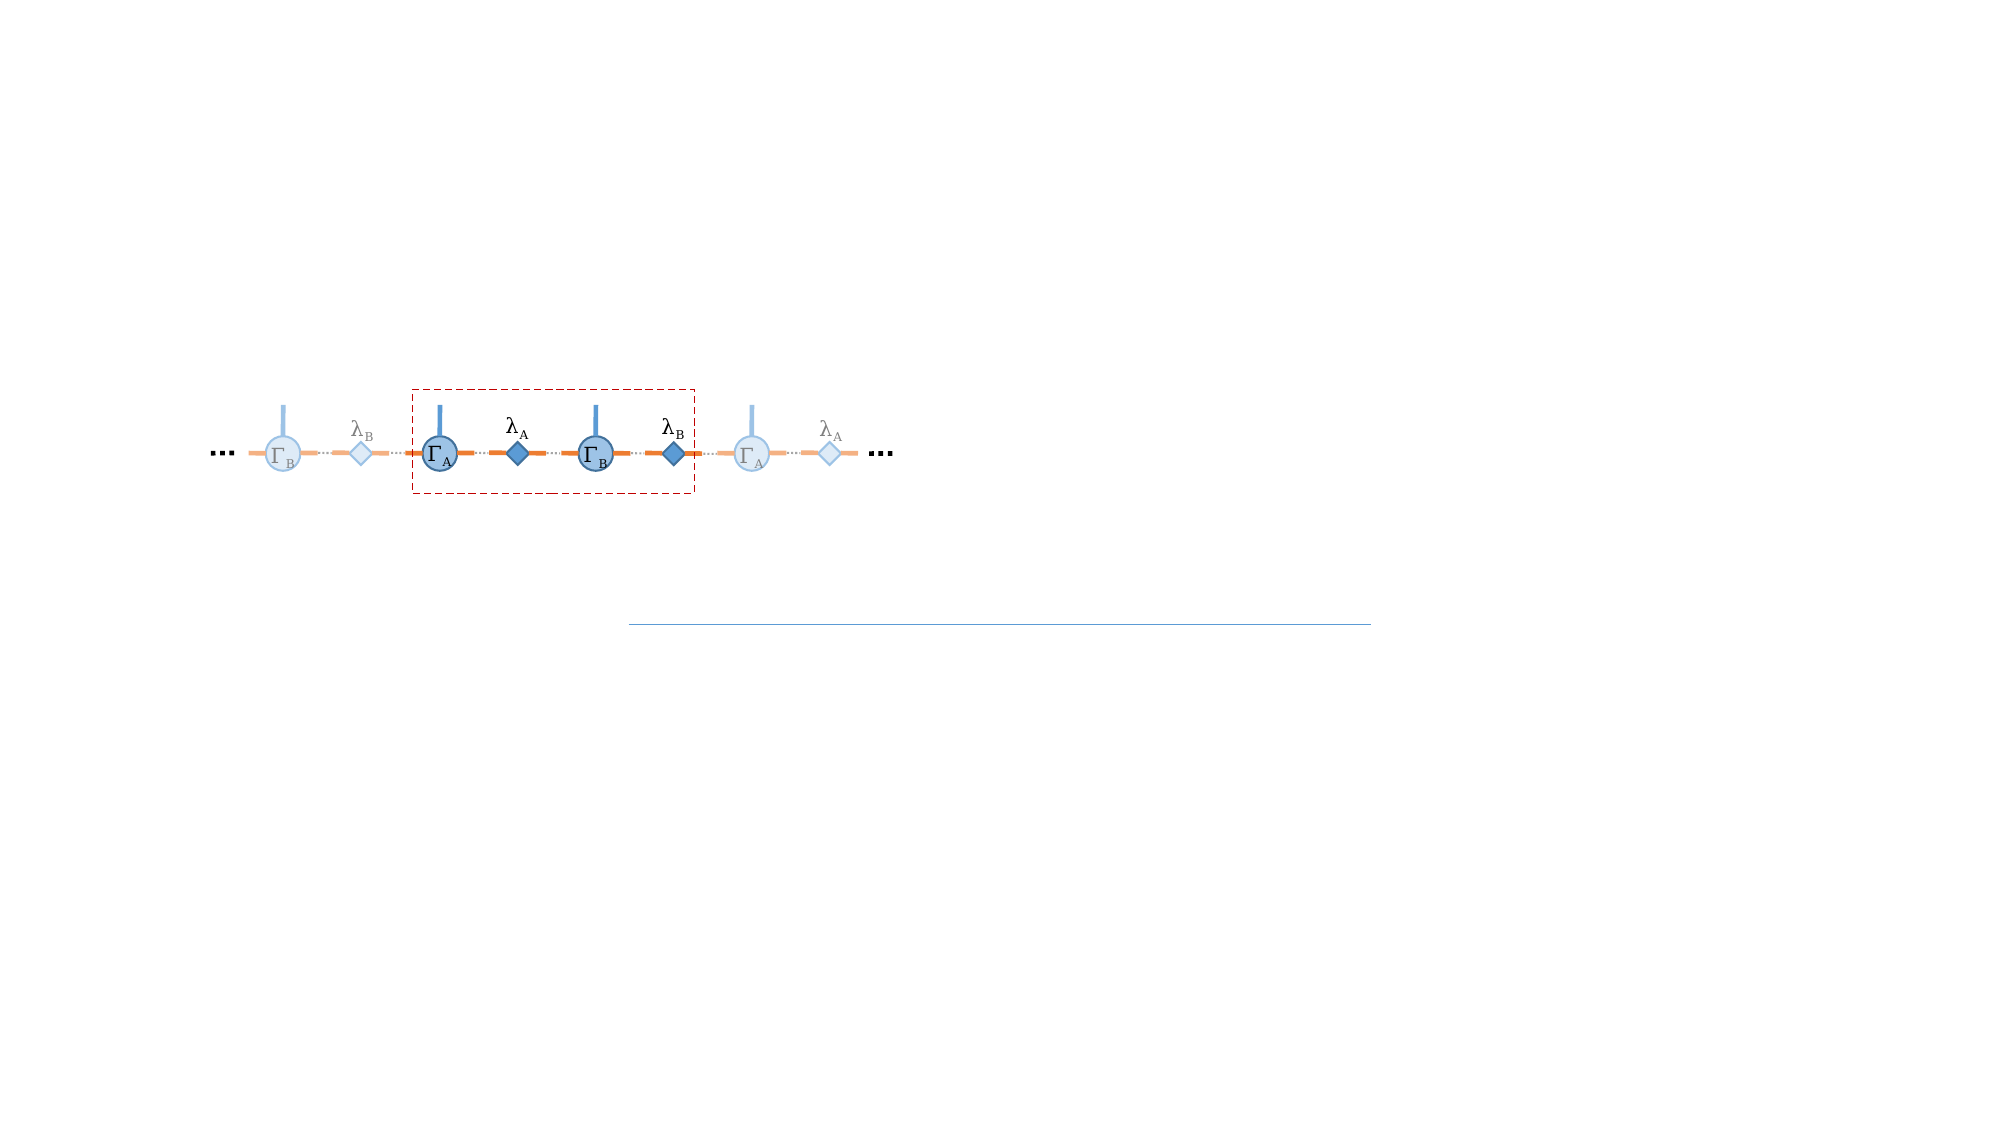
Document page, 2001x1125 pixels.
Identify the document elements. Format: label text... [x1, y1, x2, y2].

text_box [507, 442, 528, 465]
text_box [350, 442, 372, 465]
text_box ΓB [575, 434, 615, 478]
text_box λB [342, 408, 381, 452]
text_box ΓB [262, 435, 303, 479]
text_box λB [653, 405, 692, 450]
text_box [663, 442, 684, 466]
text_box λA [497, 405, 536, 449]
text_box [819, 442, 840, 465]
text_box λA [810, 408, 850, 451]
text_box ΓA [731, 435, 771, 479]
text_box ΓA [419, 433, 459, 477]
